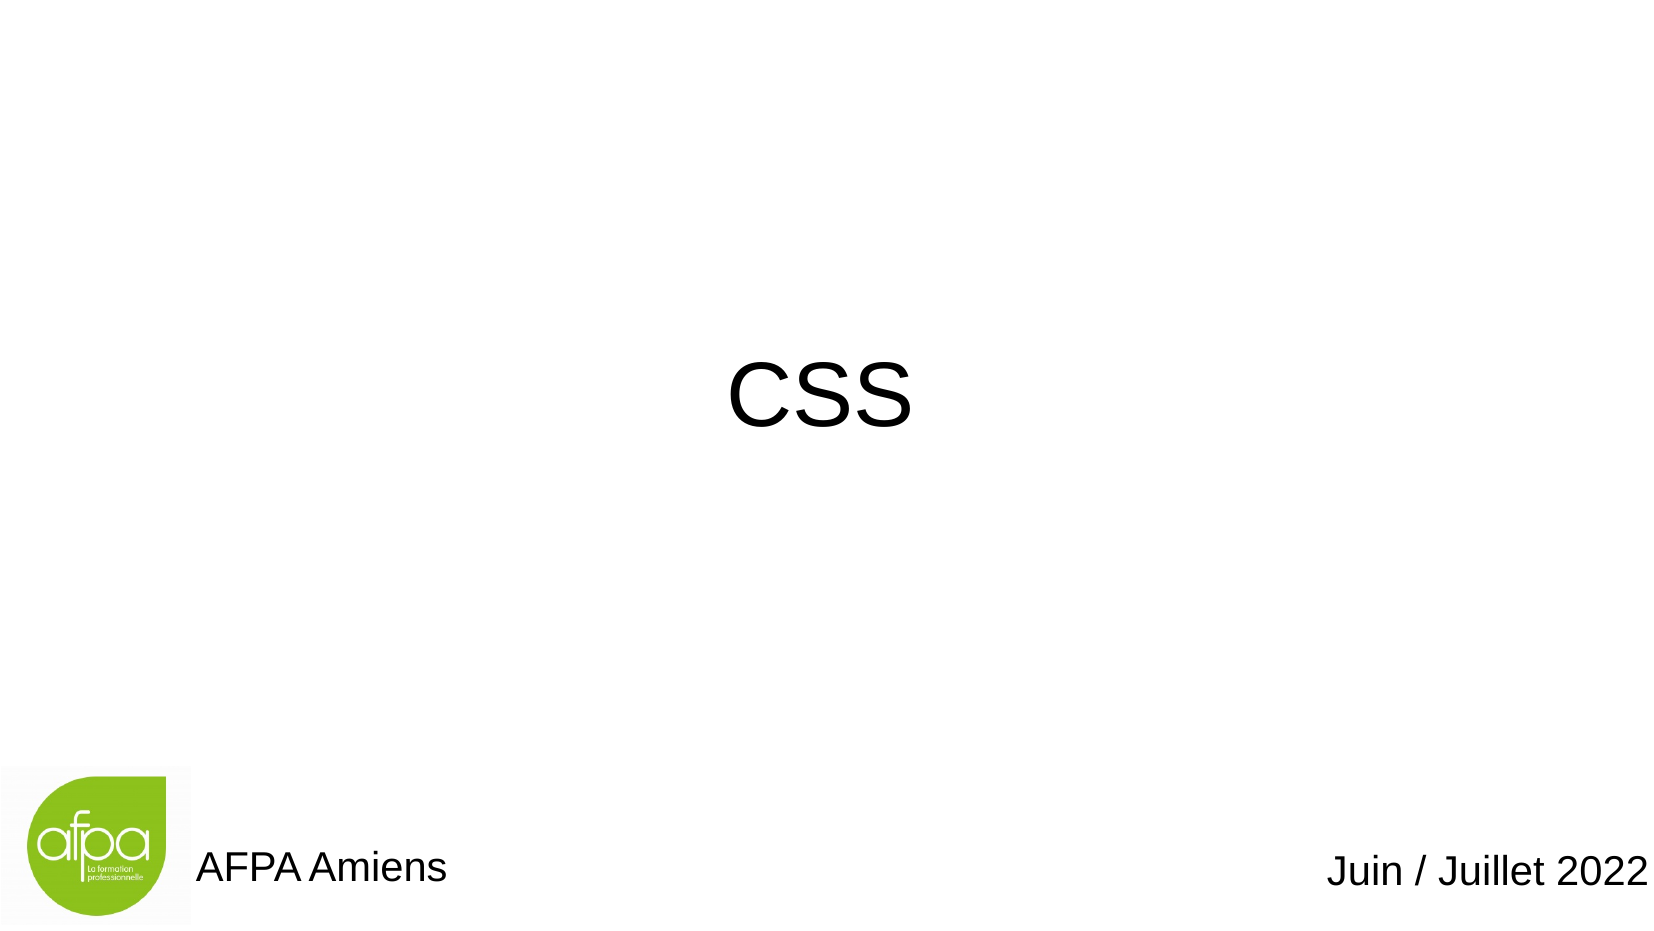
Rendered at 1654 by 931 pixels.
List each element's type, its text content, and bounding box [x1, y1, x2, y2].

subtitle Juin / Juillet 2022 [1322, 812, 1654, 931]
picture [1, 766, 191, 925]
title CSS [76, 317, 1565, 473]
text_box AFPA Amiens [171, 805, 473, 928]
